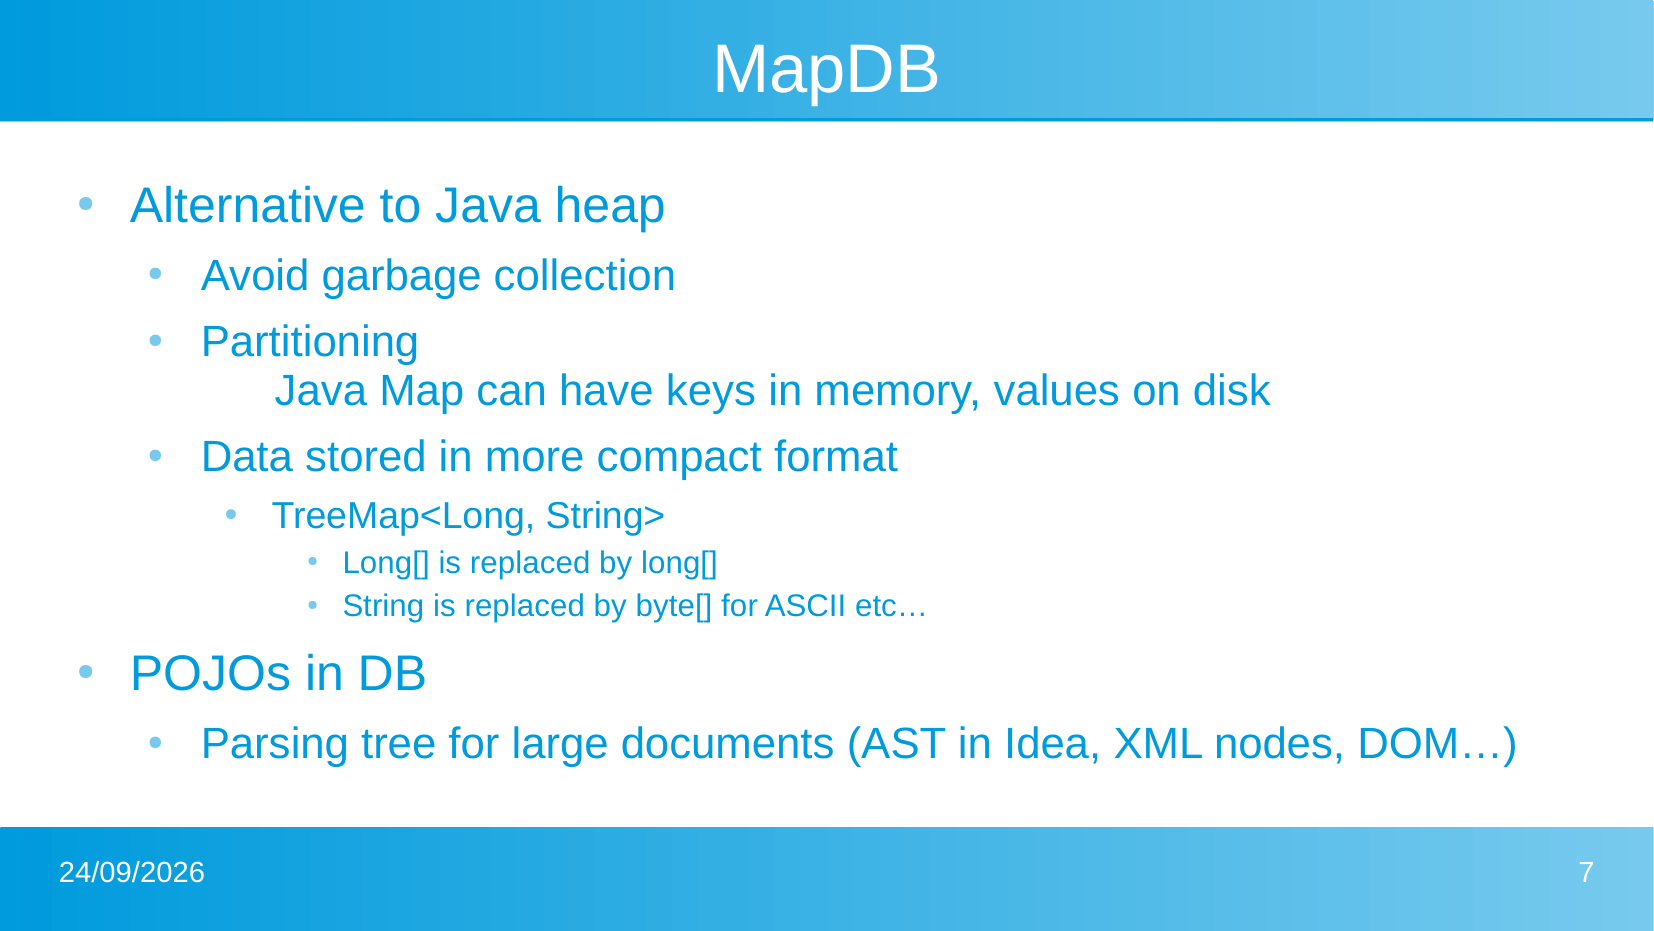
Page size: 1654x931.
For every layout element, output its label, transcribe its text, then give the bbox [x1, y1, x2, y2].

title MapDB [59, 29, 1595, 108]
list Alternative to Java heap Avoid garbage collection Partitioning Java Map can have keys in memory, values on disk Data stored in more compact format TreeMap<Long, String> Long[] is replaced by long[] String is replaced by byte[] for ASCII etc… POJOs in DB Parsing tree for large documents (AST in Idea, XML nodes, DOM…) [59, 177, 1595, 768]
